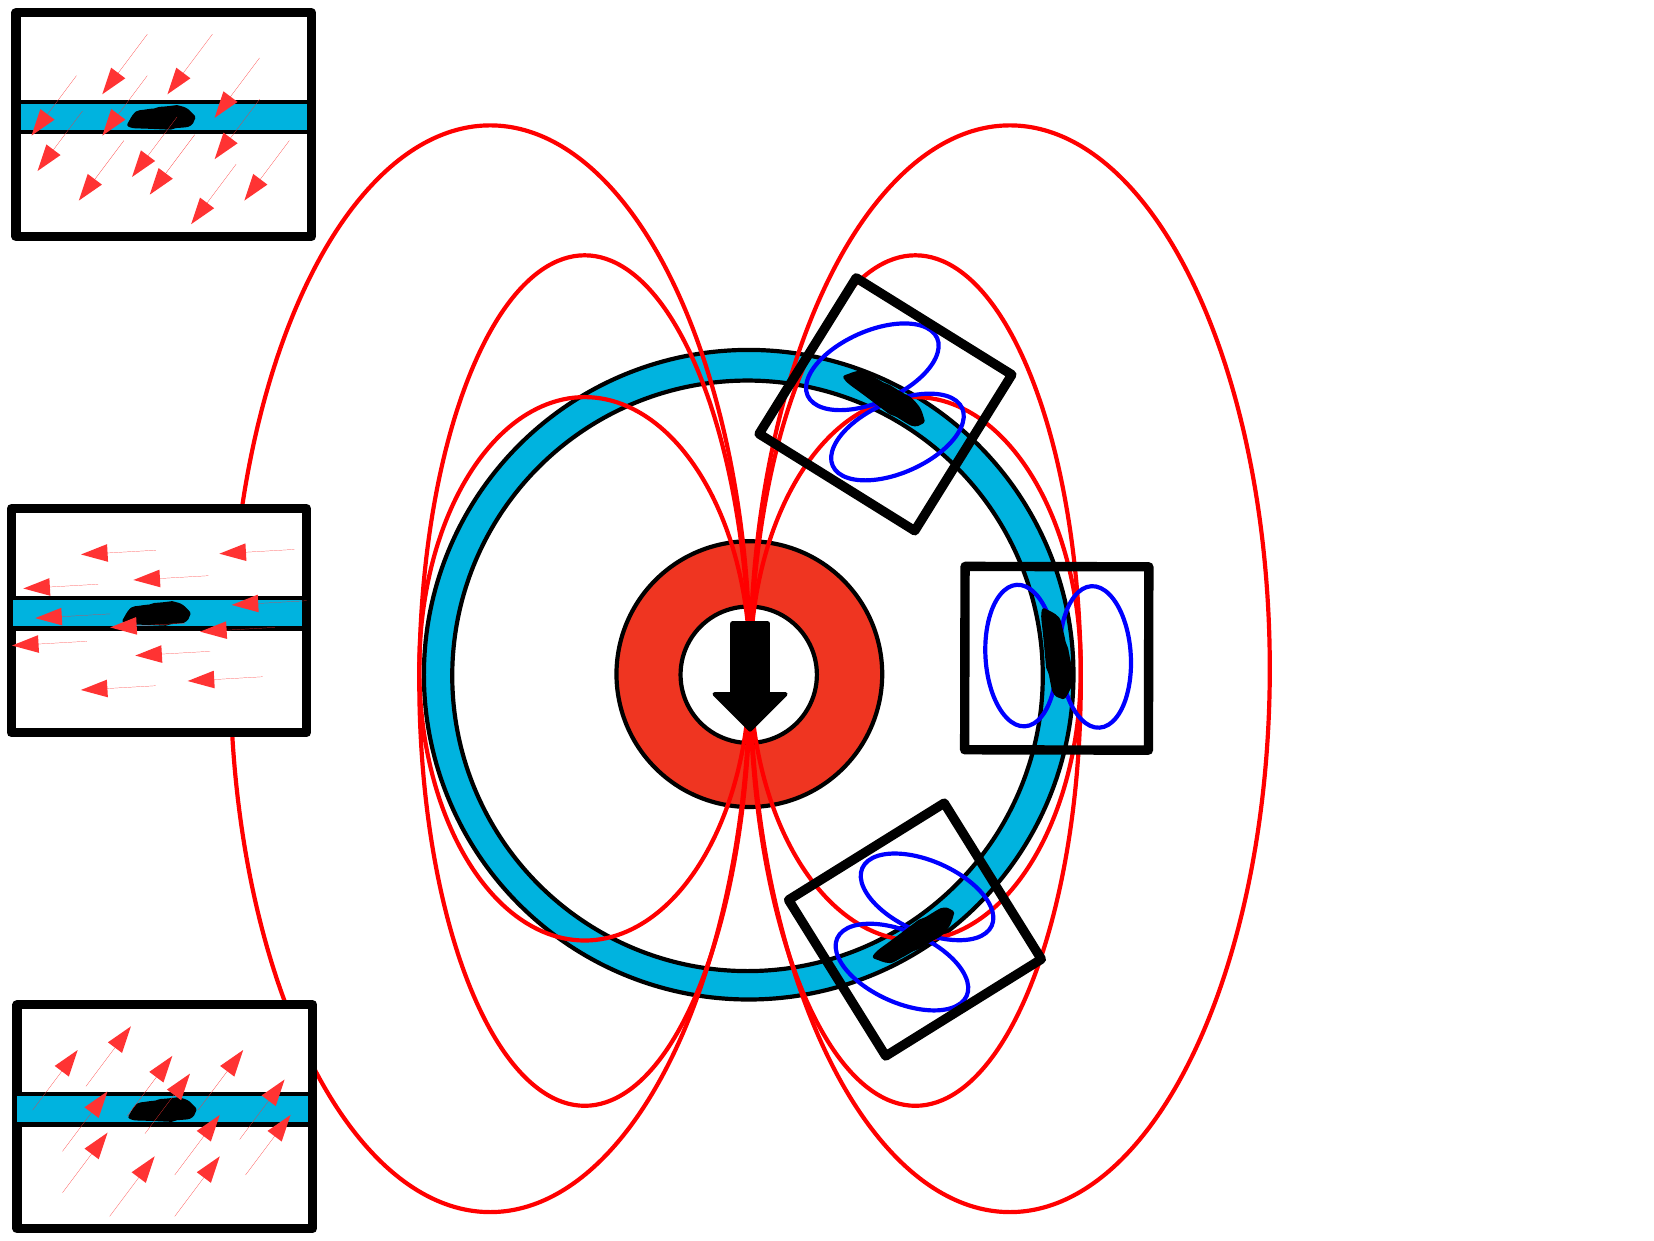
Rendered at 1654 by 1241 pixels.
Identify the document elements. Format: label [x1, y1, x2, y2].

text_box [796, 890, 854, 984]
text_box [813, 429, 842, 476]
text_box [15, 1004, 313, 1229]
text_box [872, 811, 992, 896]
text_box [838, 856, 983, 980]
text_box [701, 762, 799, 1000]
text_box [809, 359, 958, 478]
text_box [37, 101, 127, 133]
text_box [843, 430, 968, 523]
text_box [108, 101, 257, 133]
text_box [11, 508, 307, 733]
text_box [820, 858, 897, 925]
text_box [704, 349, 795, 585]
text_box [970, 572, 1074, 745]
text_box [694, 353, 716, 411]
text_box [585, 355, 741, 566]
text_box [785, 397, 789, 408]
text_box [757, 763, 837, 995]
text_box [562, 759, 744, 995]
text_box [21, 101, 56, 133]
text_box [759, 453, 801, 566]
text_box [236, 101, 307, 133]
text_box [423, 400, 1064, 938]
text_box [782, 356, 857, 458]
text_box [767, 416, 777, 435]
